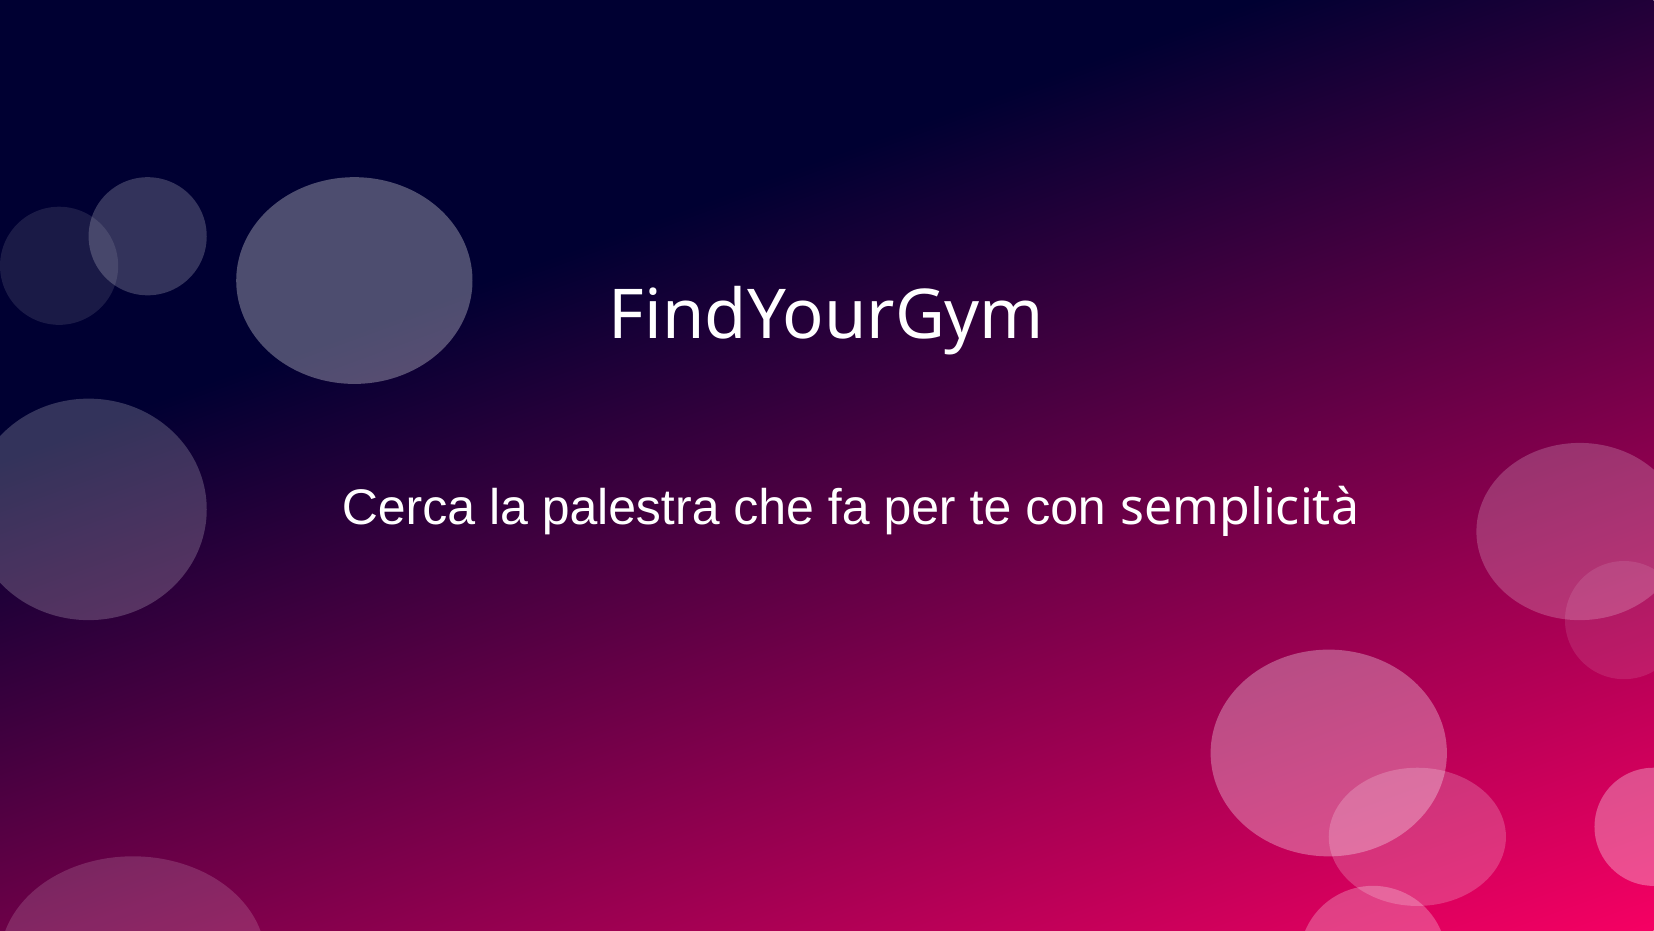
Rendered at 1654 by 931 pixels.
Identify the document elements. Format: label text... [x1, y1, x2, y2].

subtitle Cerca la palestra che fa per te con semplicità [106, 442, 1595, 569]
title FindYourGym [82, 234, 1571, 390]
